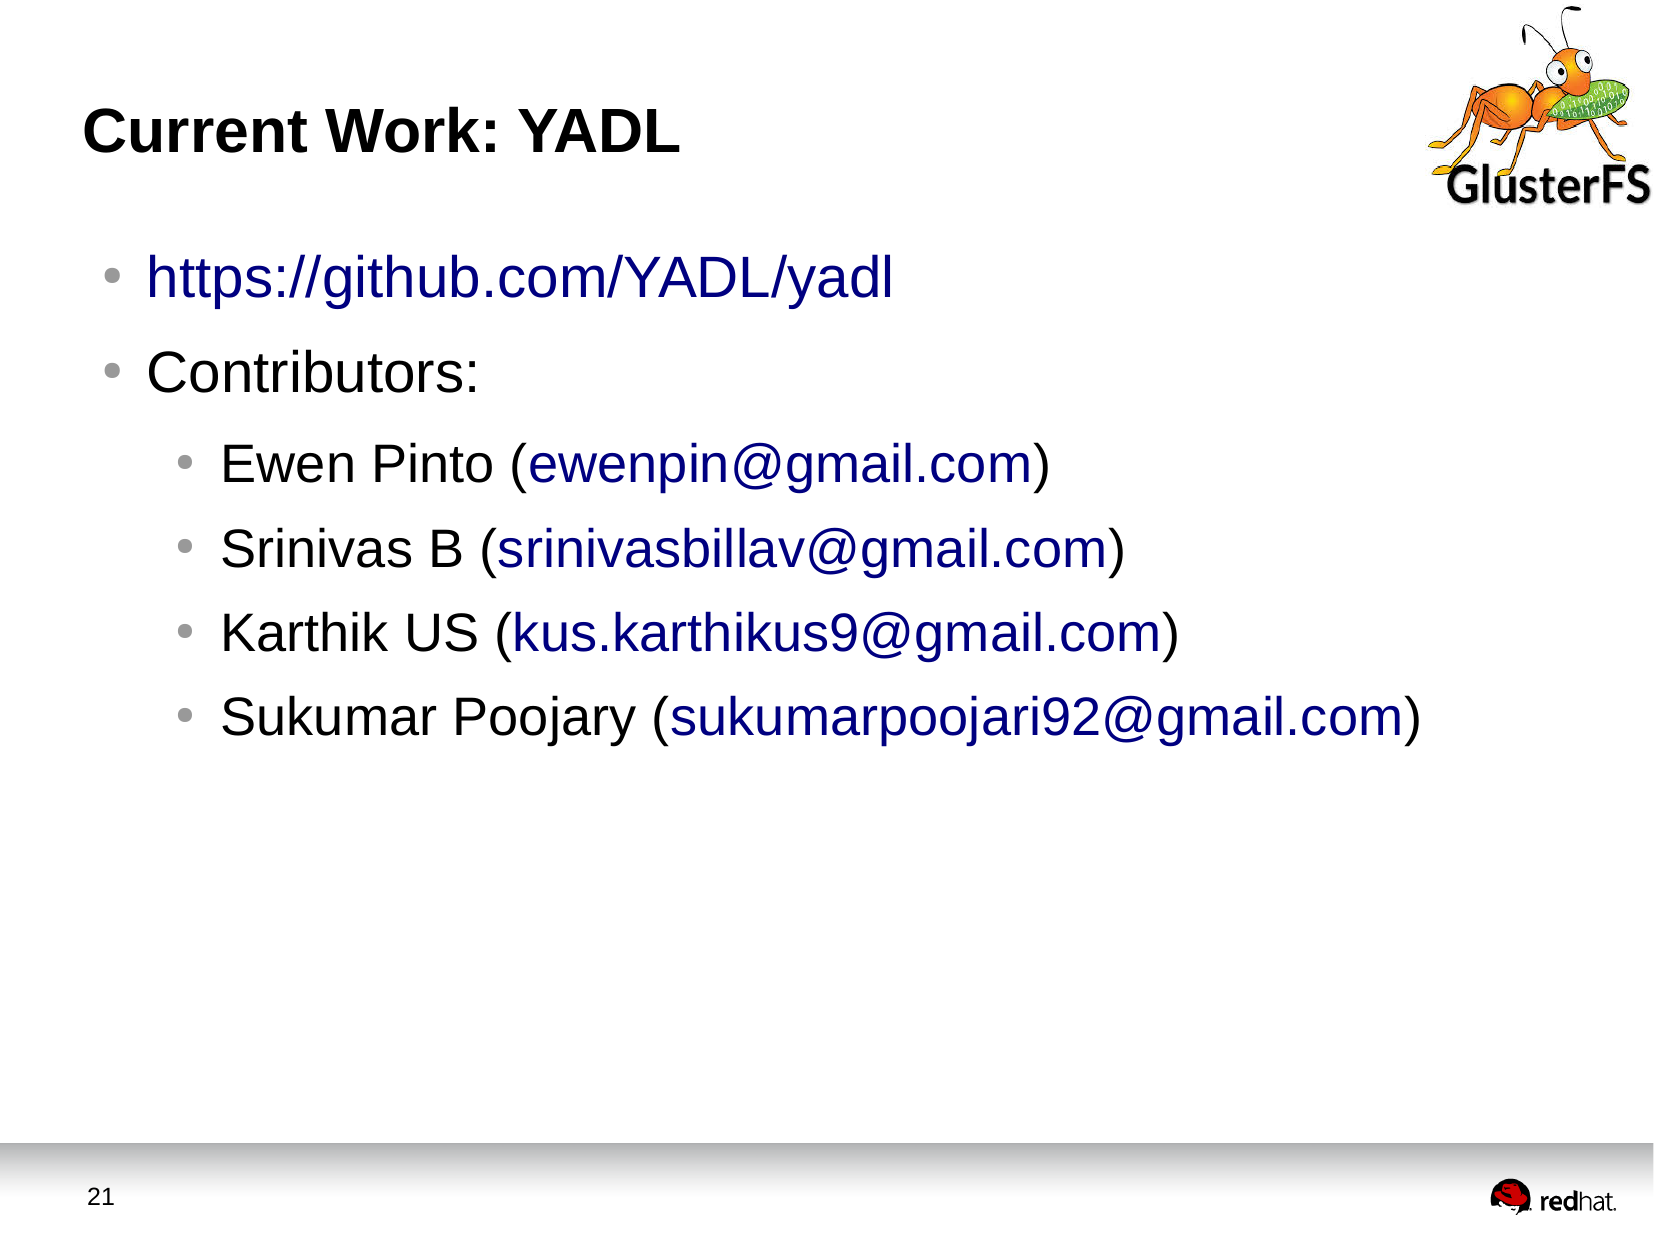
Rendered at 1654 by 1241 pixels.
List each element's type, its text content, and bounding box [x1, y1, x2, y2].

list https://github.com/YADL/yadl Contributors: Ewen Pinto (ewenpin@gmail.com) Srinivas B (srinivasbillav@gmail.com) Karthik US (kus.karthikus9@gmail.com) Sukumar Poojary (sukumarpoojari92@gmail.com) [86, 244, 1576, 1039]
picture [1425, 4, 1653, 208]
picture [0, 1143, 1654, 1241]
title Current Work: YADL [82, 37, 1426, 226]
